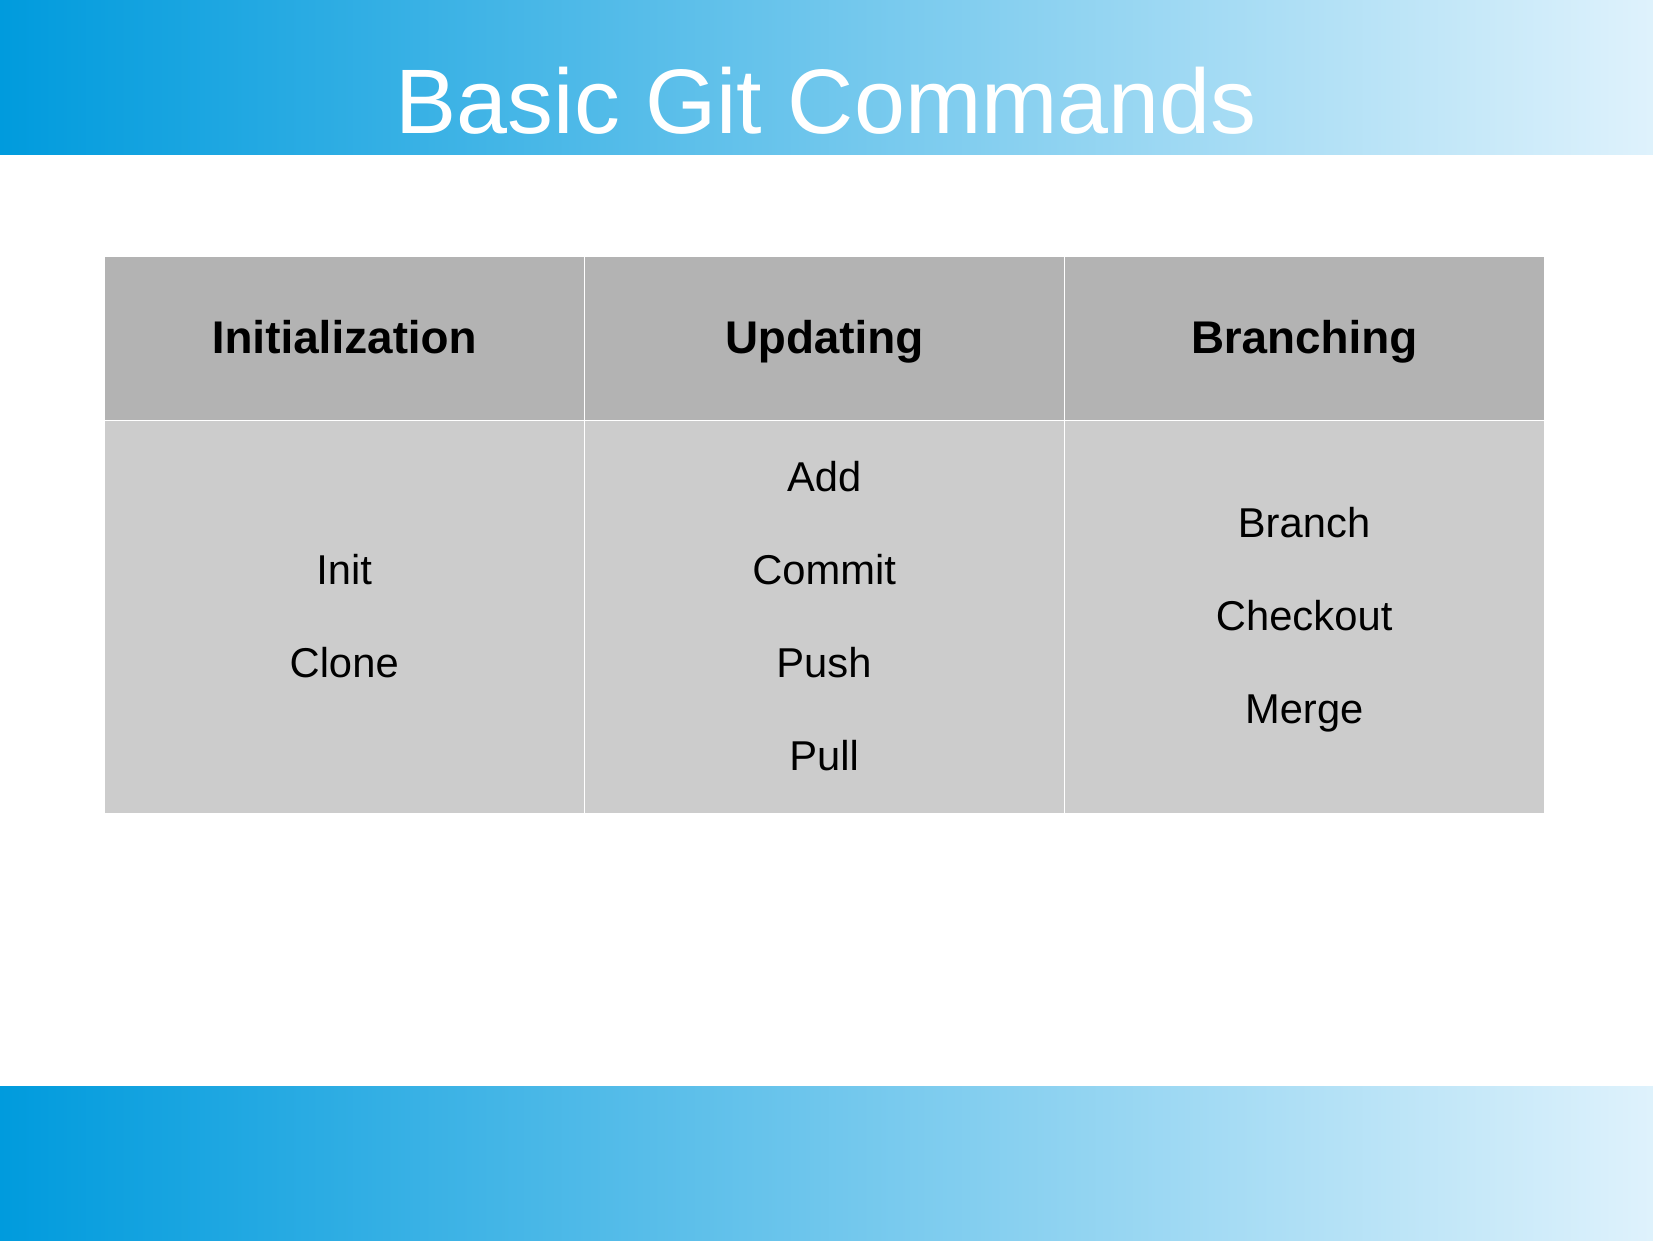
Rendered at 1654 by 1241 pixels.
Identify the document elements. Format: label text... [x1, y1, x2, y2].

table_header Updating [585, 257, 1064, 420]
table_cell Init Clone [105, 421, 584, 813]
table_header Branching [1065, 257, 1544, 420]
table_cell Add Commit Push Pull [585, 421, 1064, 813]
title Basic Git Commands [82, 49, 1571, 155]
table_cell Branch Checkout Merge [1065, 421, 1544, 813]
table_header Initialization [105, 257, 584, 420]
